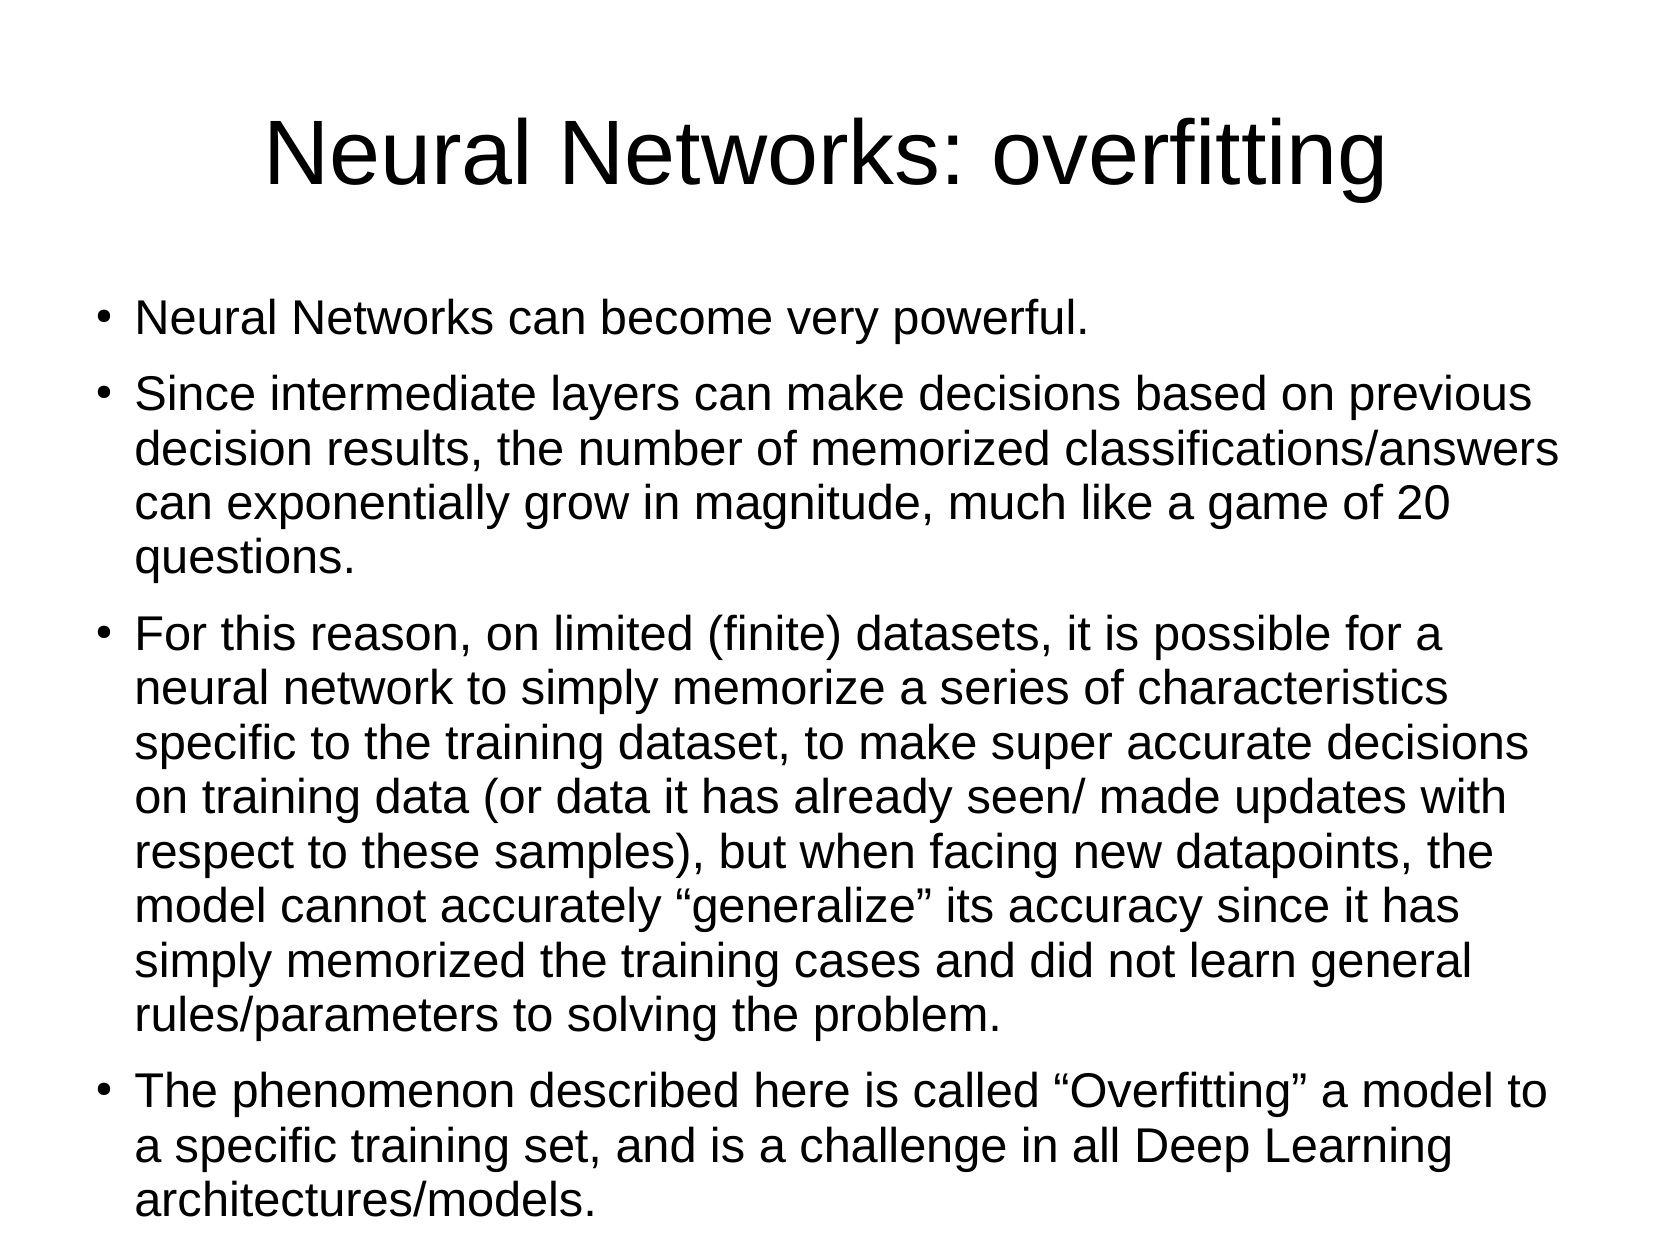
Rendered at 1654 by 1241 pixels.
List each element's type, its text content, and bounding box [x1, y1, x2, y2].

list Neural Networks can become very powerful. Since intermediate layers can make decisions based on previous decision results, the number of memorized classifications/answers can exponentially grow in magnitude, much like a game of 20 questions. For this reason, on limited (finite) datasets, it is possible for a neural network to simply memorize a series of characteristics specific to the training dataset, to make super accurate decisions on training data (or data it has already seen/ made updates with respect to these samples), but when facing new datapoints, the model cannot accurately “generalize” its accuracy since it has simply memorized the training cases and did not learn general rules/parameters to solving the problem. The phenomenon described here is called “Overfitting” a model to a specific training set, and is a challenge in all Deep Learning architectures/models. [82, 290, 1583, 1229]
title Neural Networks: overfitting [82, 49, 1571, 257]
